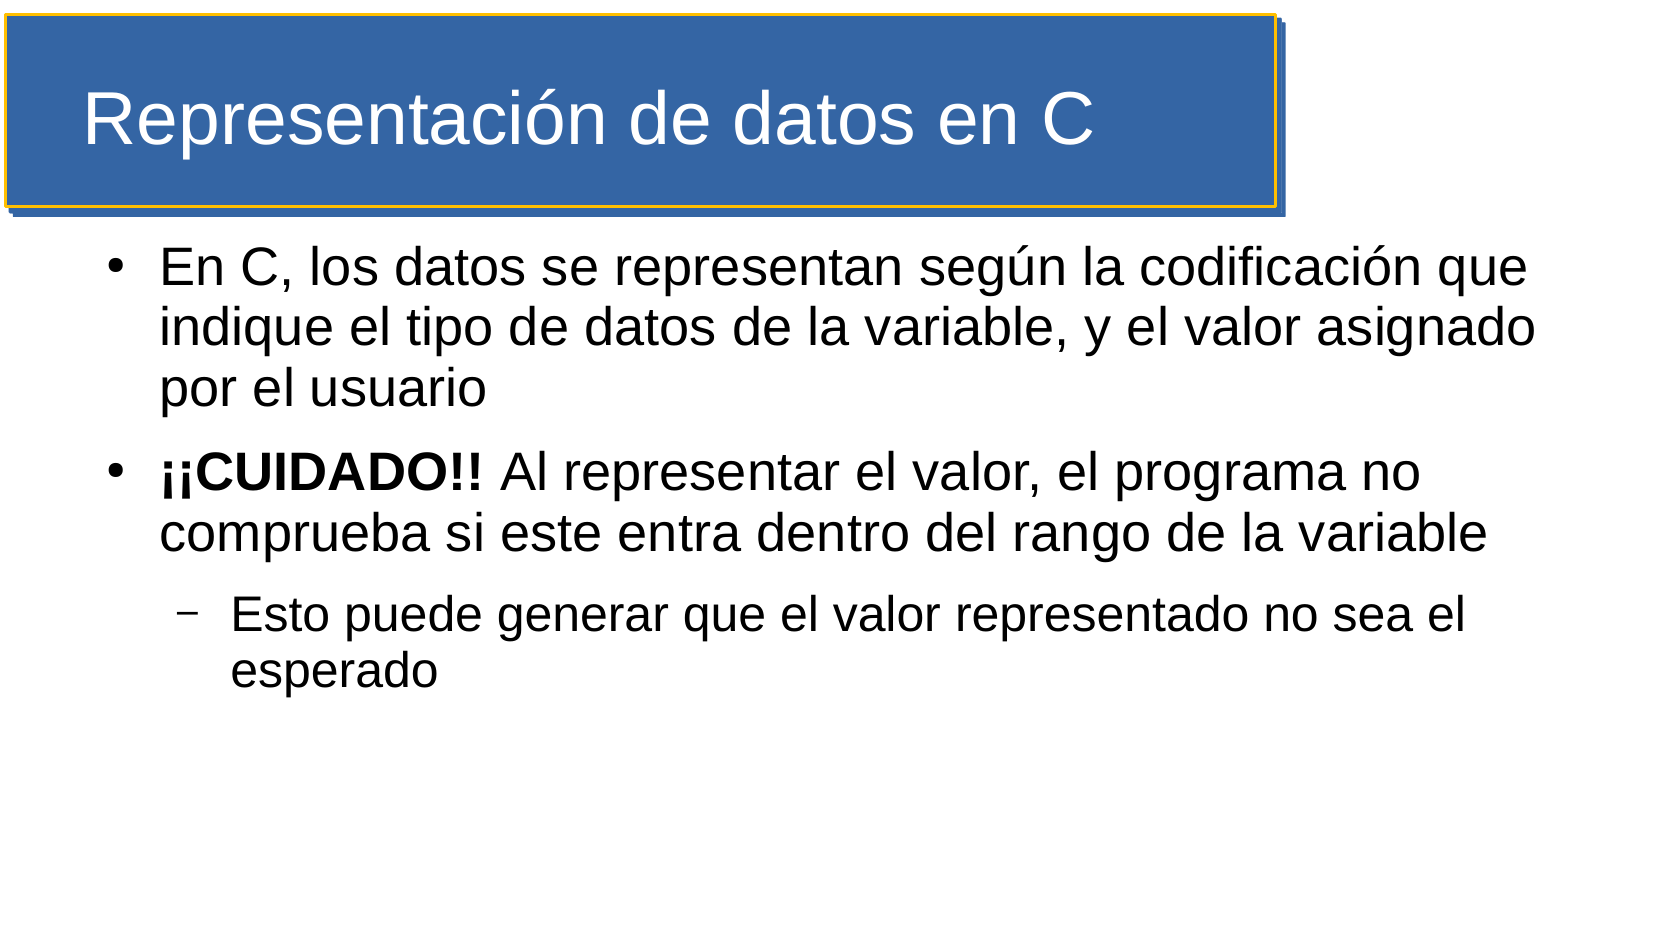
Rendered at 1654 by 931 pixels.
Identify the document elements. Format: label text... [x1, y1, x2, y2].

title Representación de datos en C [82, 44, 1235, 192]
list En C, los datos se representan según la codificación que indique el tipo de datos de la variable, y el valor asignado por el usuario ¡¡CUIDADO!! Al representar el valor, el programa no comprueba si este entra dentro del rango de la variable Esto puede generar que el valor representado no sea el esperado [88, 236, 1565, 798]
